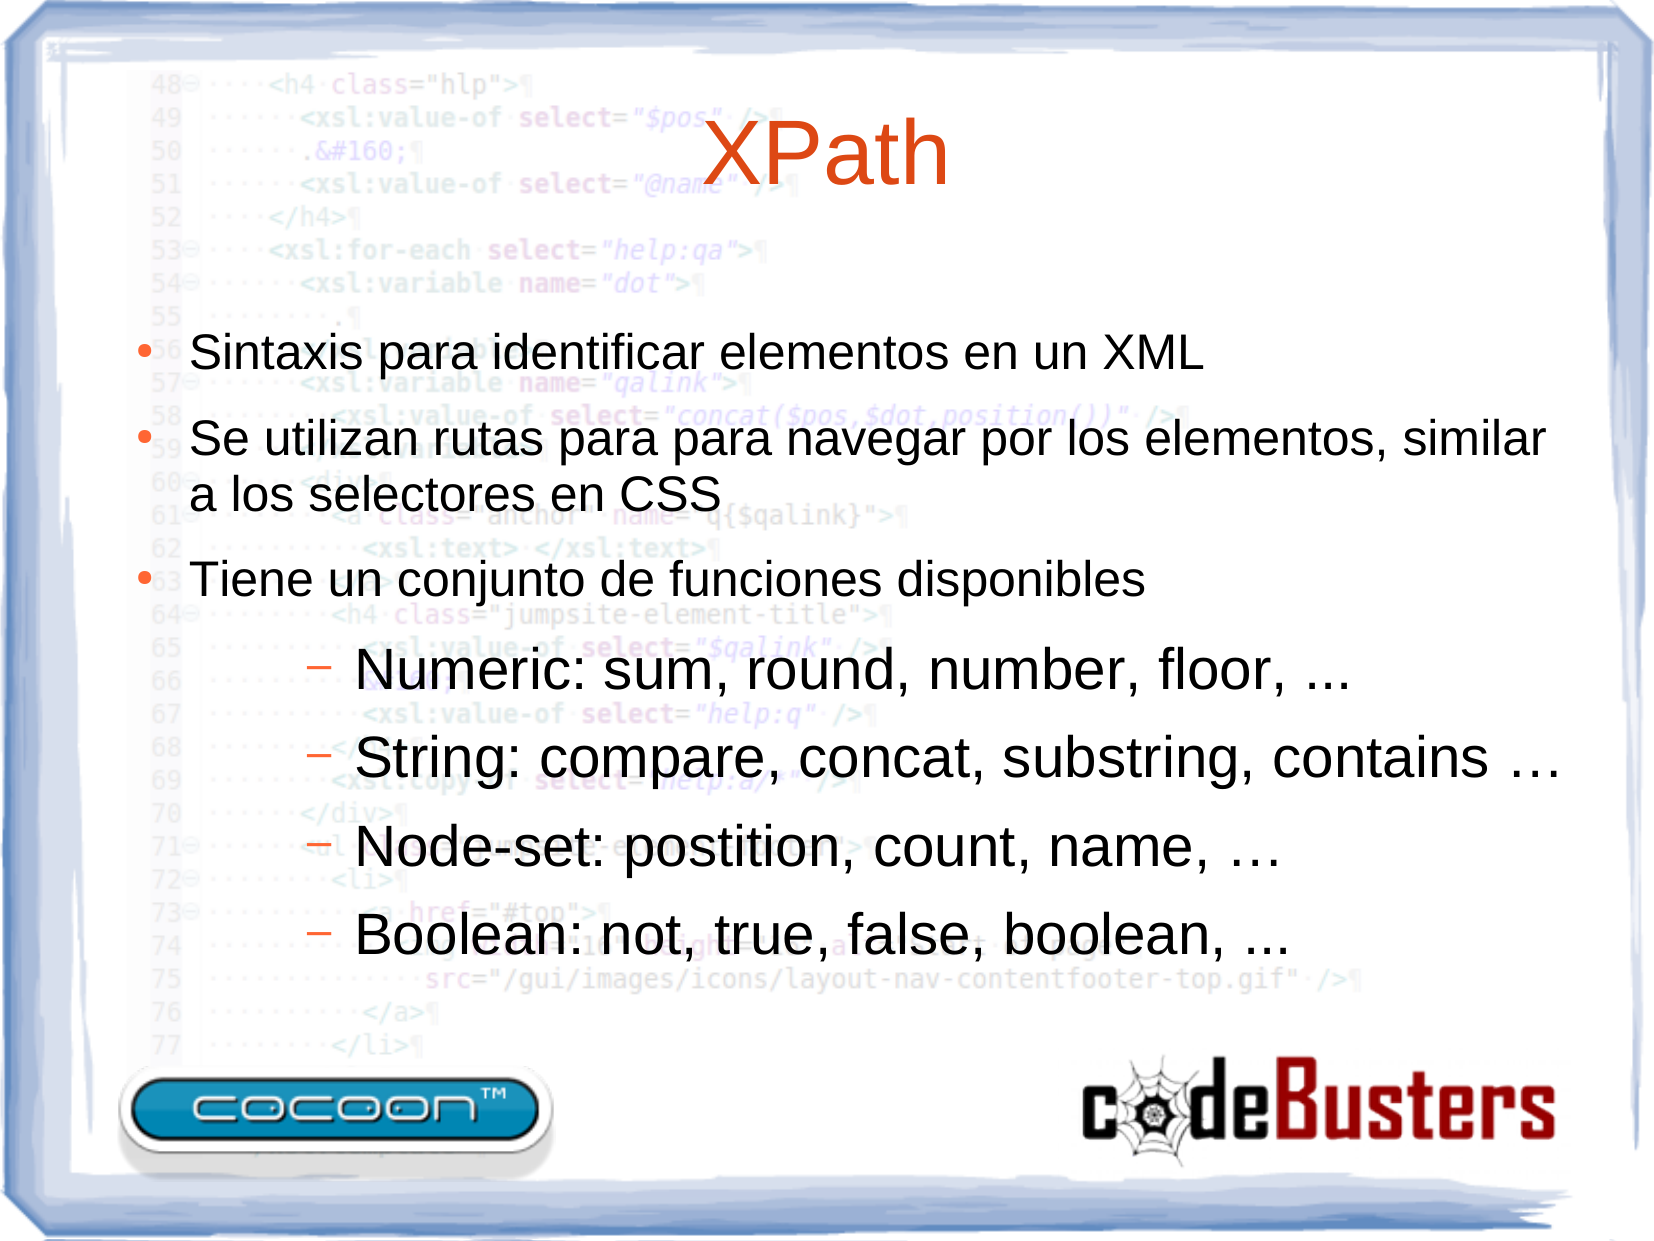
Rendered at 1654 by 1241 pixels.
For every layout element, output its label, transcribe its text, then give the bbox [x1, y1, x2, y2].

picture [0, 0, 1654, 1241]
list Sintaxis para identificar elementos en un XML Se utilizan rutas para para navegar por los elementos, similar a los selectores en CSS Tiene un conjunto de funciones disponibles Numeric: sum, round, number, floor, ... String: compare, concat, substring, contains … Node-set: postition, count, name, … Boolean: not, true, false, boolean, ... [118, 324, 1571, 1045]
title XPath [82, 49, 1571, 257]
